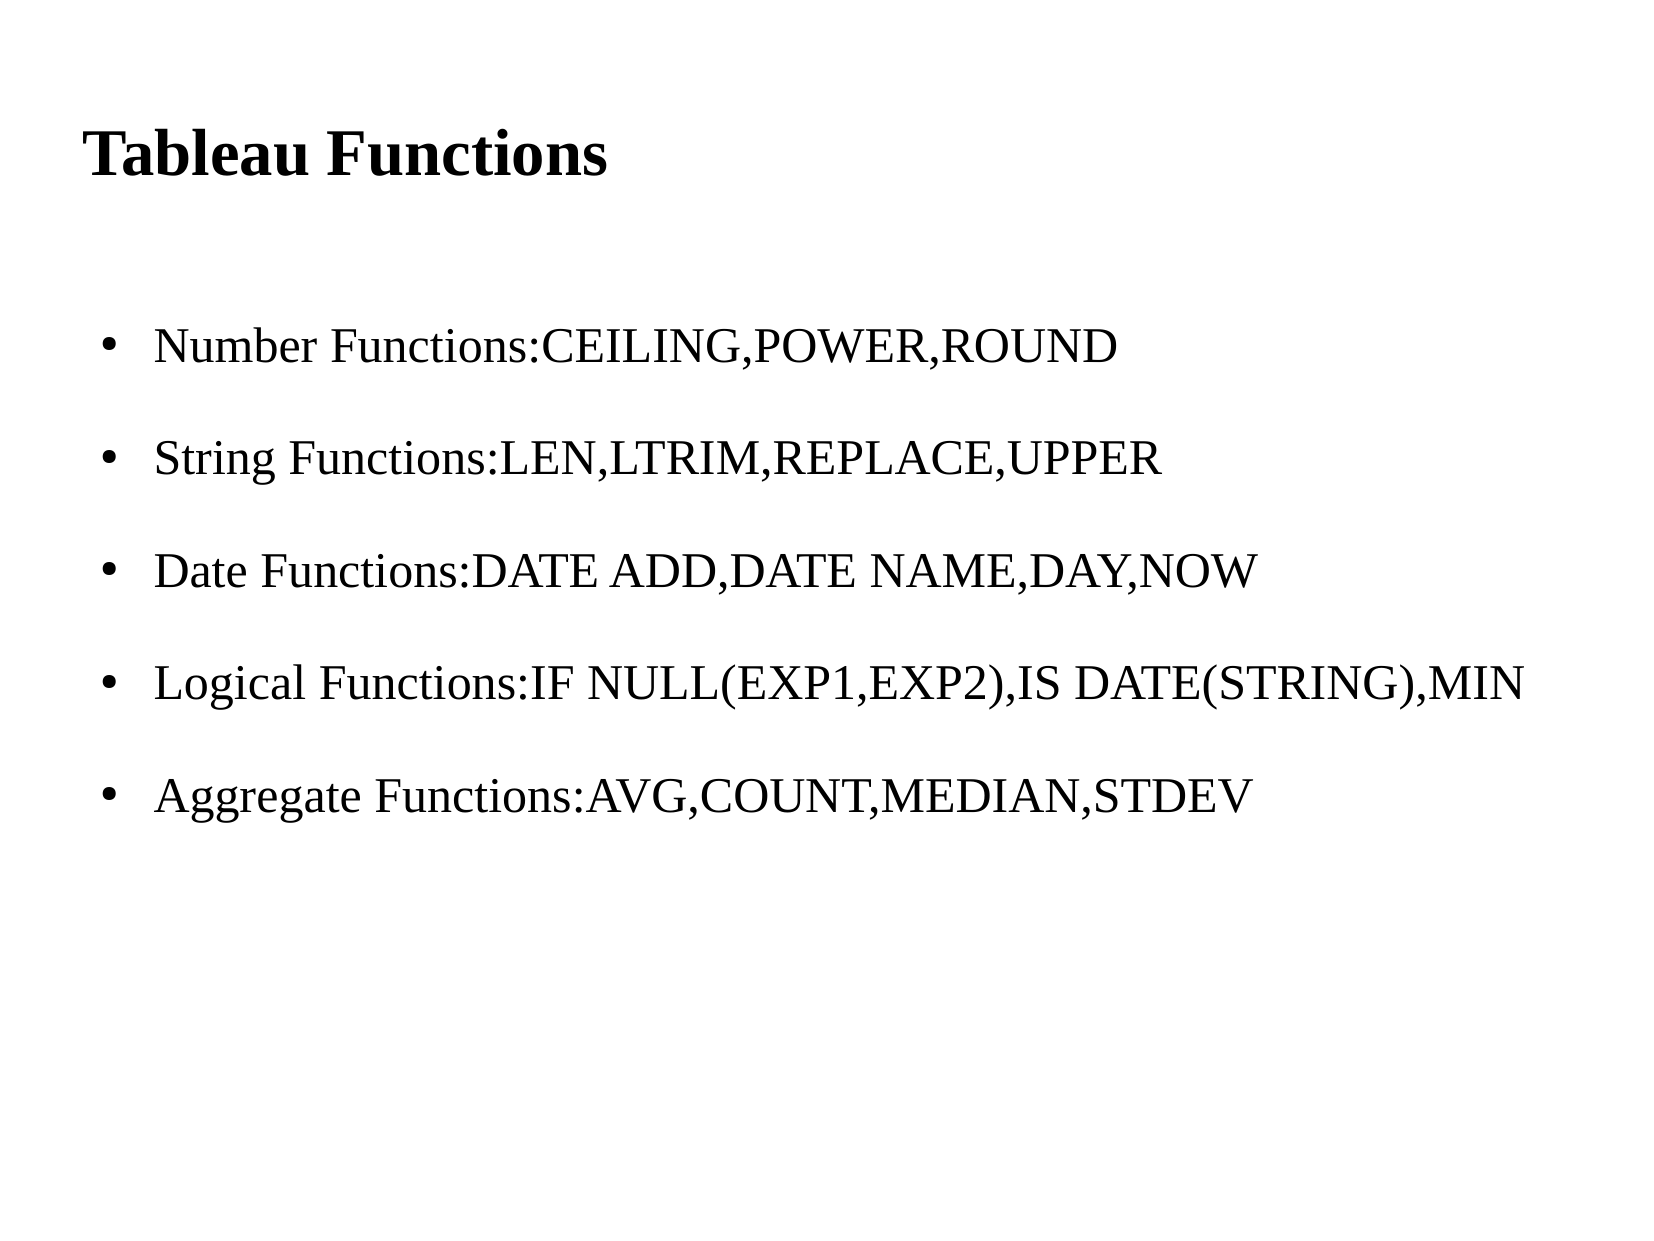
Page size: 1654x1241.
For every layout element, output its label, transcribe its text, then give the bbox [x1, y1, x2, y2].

title Tableau Functions [82, 49, 1571, 257]
list Number Functions:CEILING,POWER,ROUND String Functions:LEN,LTRIM,REPLACE,UPPER Date Functions:DATE ADD,DATE NAME,DAY,NOW Logical Functions:IF NULL(EXP1,EXP2),IS DATE(STRING),MIN Aggregate Functions:AVG,COUNT,MEDIAN,STDEV [82, 290, 1571, 1010]
